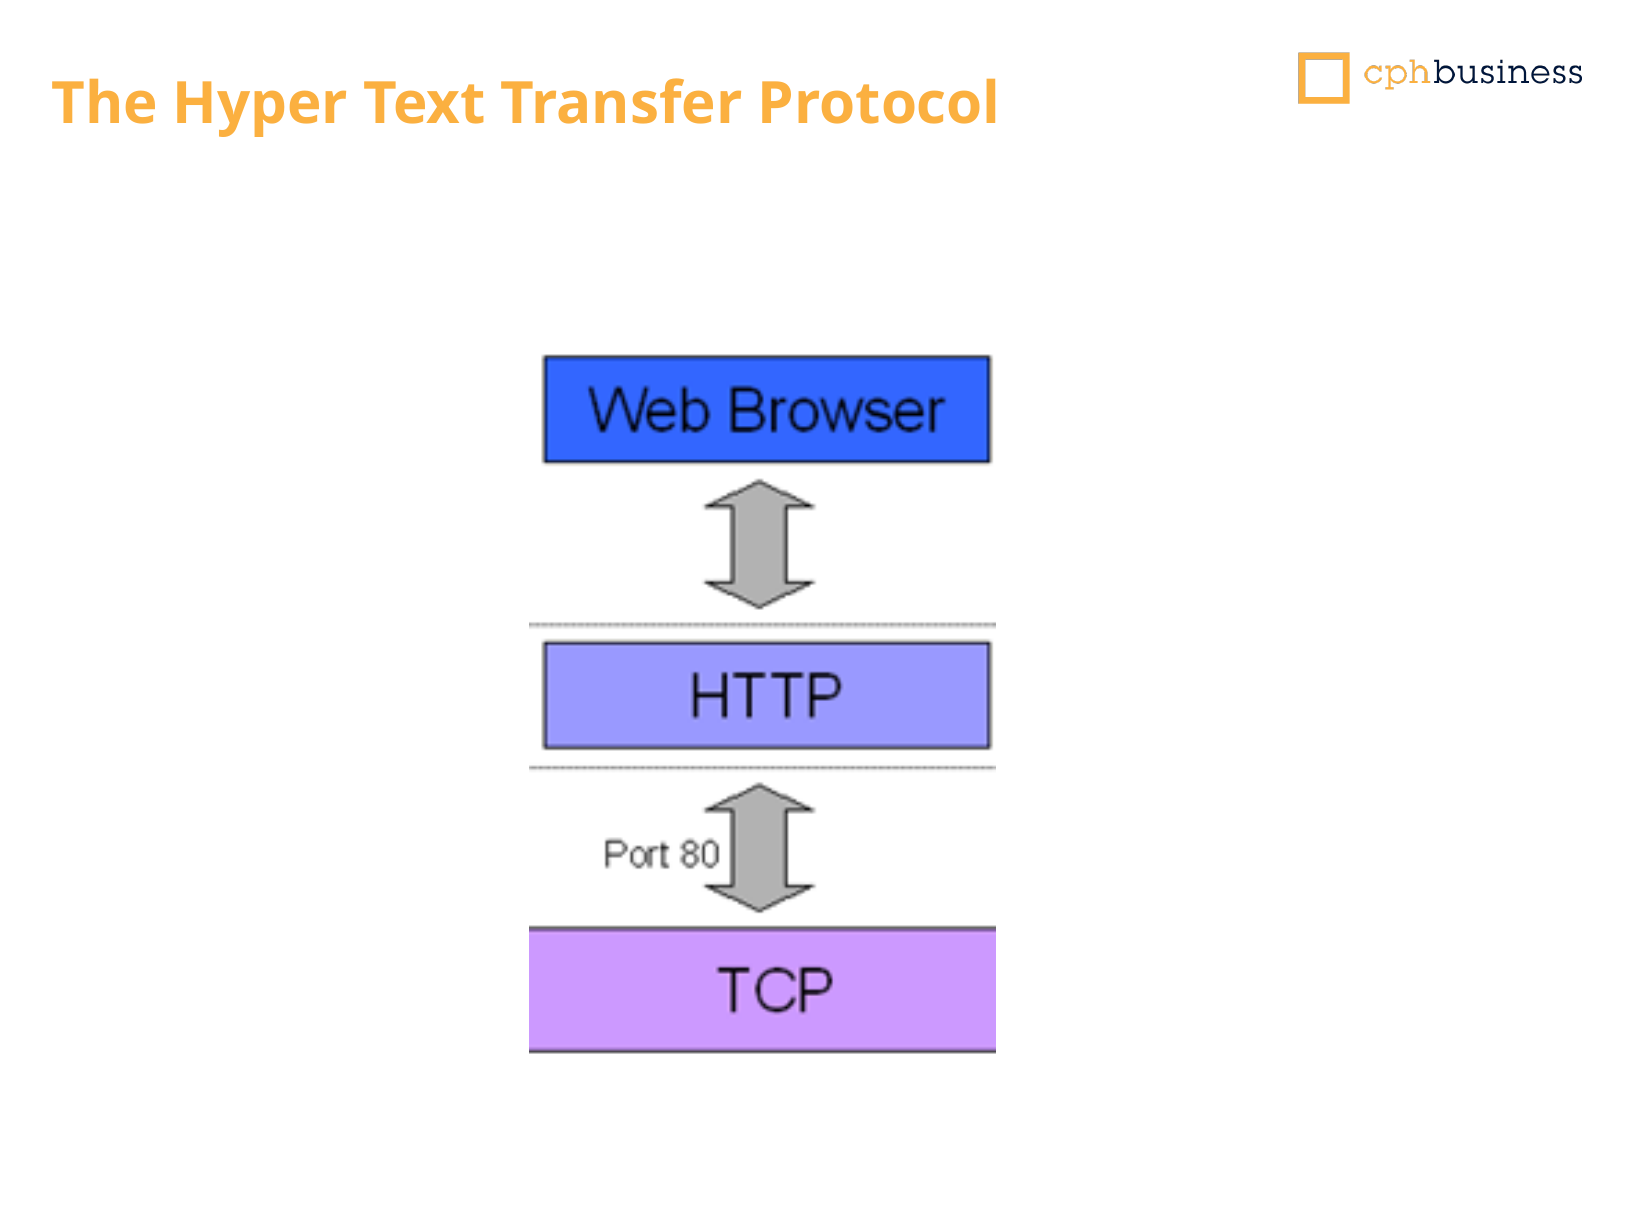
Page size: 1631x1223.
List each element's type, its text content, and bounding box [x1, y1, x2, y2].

picture [529, 323, 996, 1076]
picture [1247, 1, 1631, 155]
text_box The Hyper Text Transfer Protocol [36, 58, 1371, 182]
